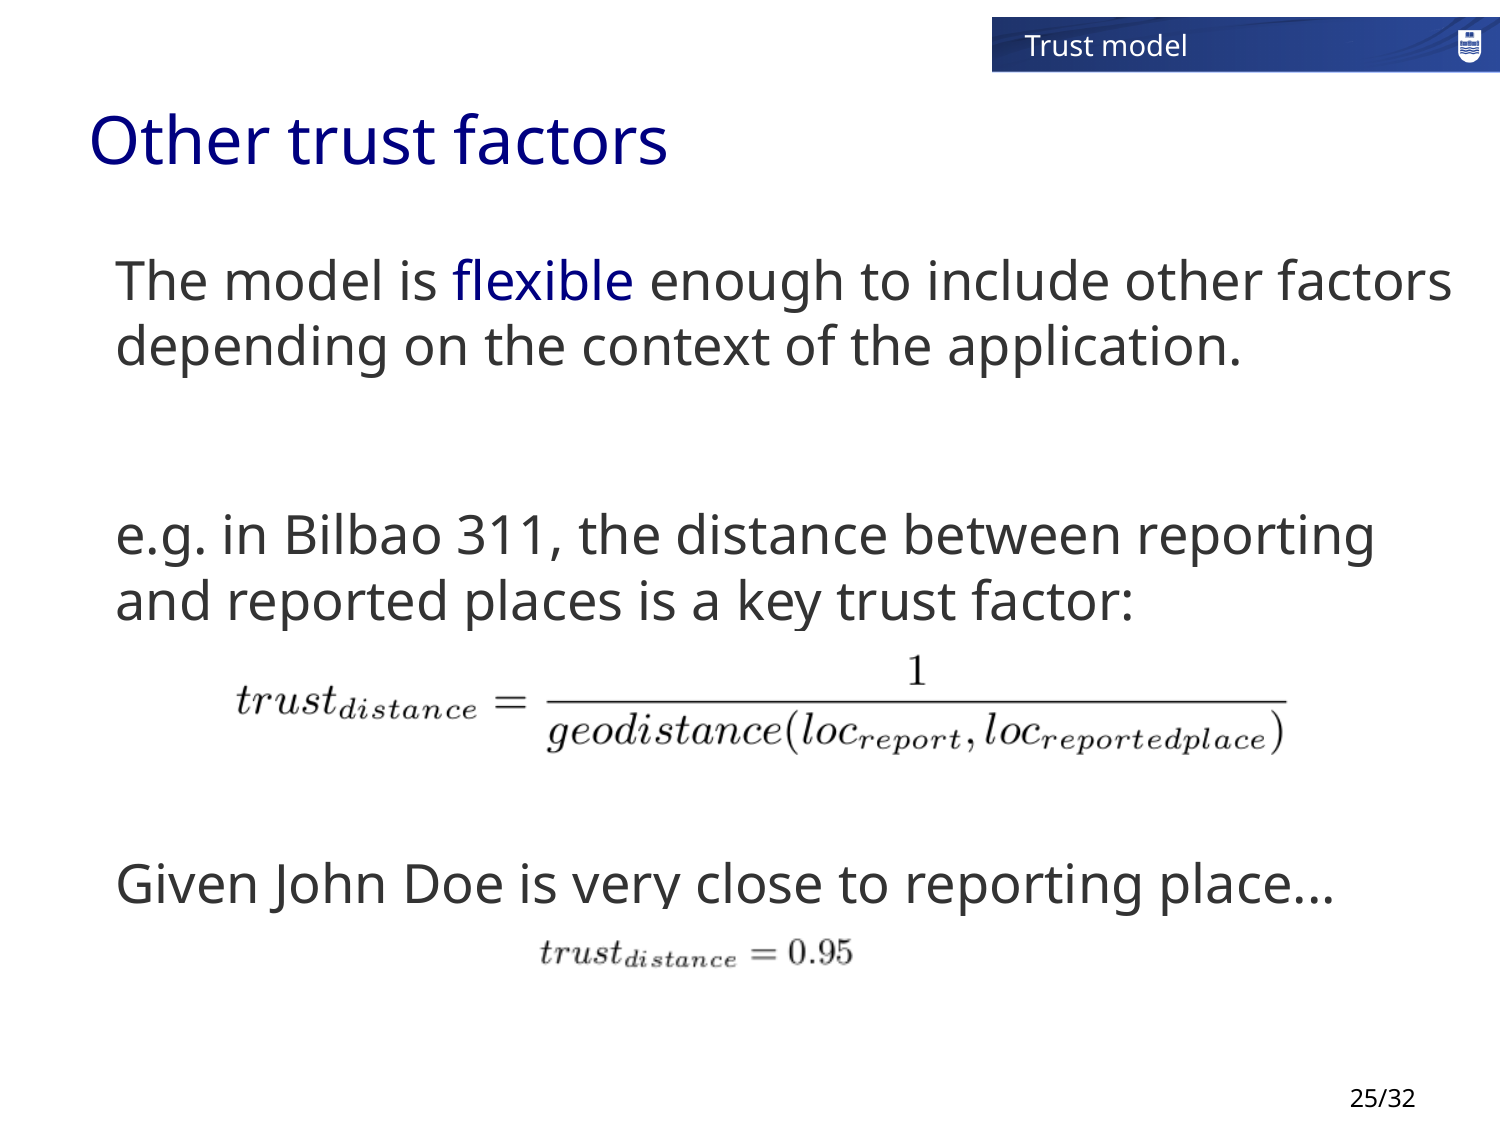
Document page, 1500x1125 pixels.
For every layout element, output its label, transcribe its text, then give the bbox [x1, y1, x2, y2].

picture [519, 909, 888, 992]
list The model is flexible enough to include other factors depending on the context of the application. e.g. in Bilbao 311, the distance between reporting and reported places is a key trust factor: Given John Doe is very close to reporting place... [100, 238, 1495, 1016]
picture [992, 17, 1500, 73]
picture [212, 631, 1300, 775]
text_box Trust model [1009, 17, 1483, 67]
title Other trust factors [2, 99, 1365, 177]
